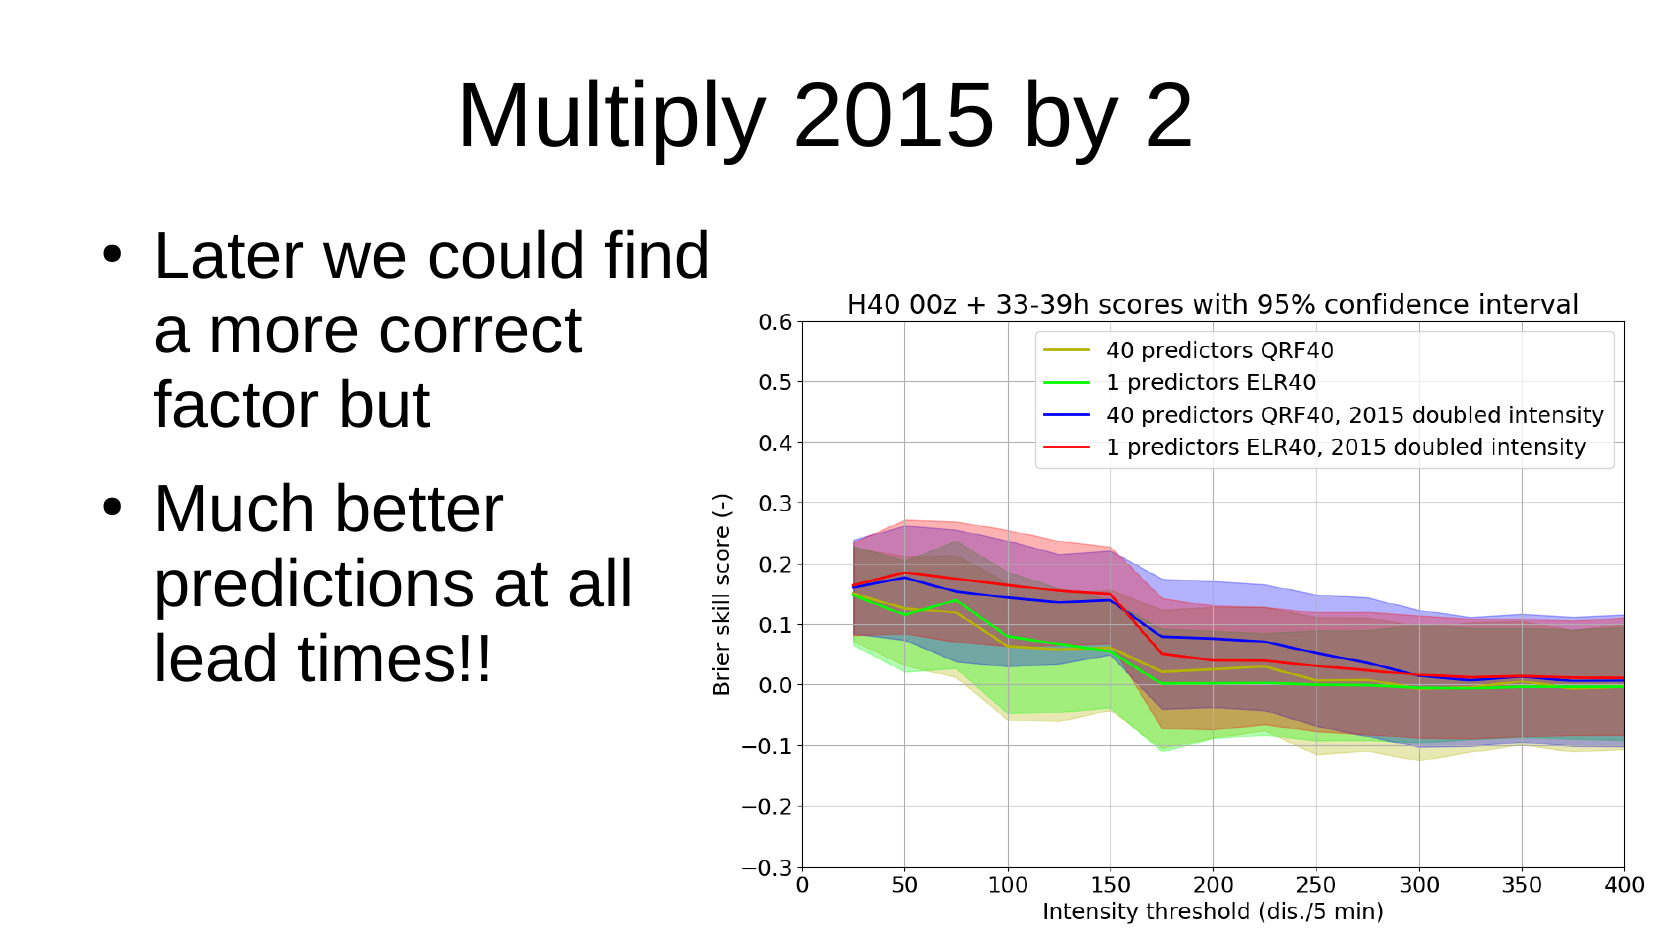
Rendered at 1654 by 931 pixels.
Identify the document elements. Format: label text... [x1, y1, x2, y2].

picture [704, 284, 1654, 931]
list Later we could find a more correct factor but Much better predictions at all lead times!! [82, 217, 721, 856]
title Multiply 2015 by 2 [82, 37, 1571, 193]
